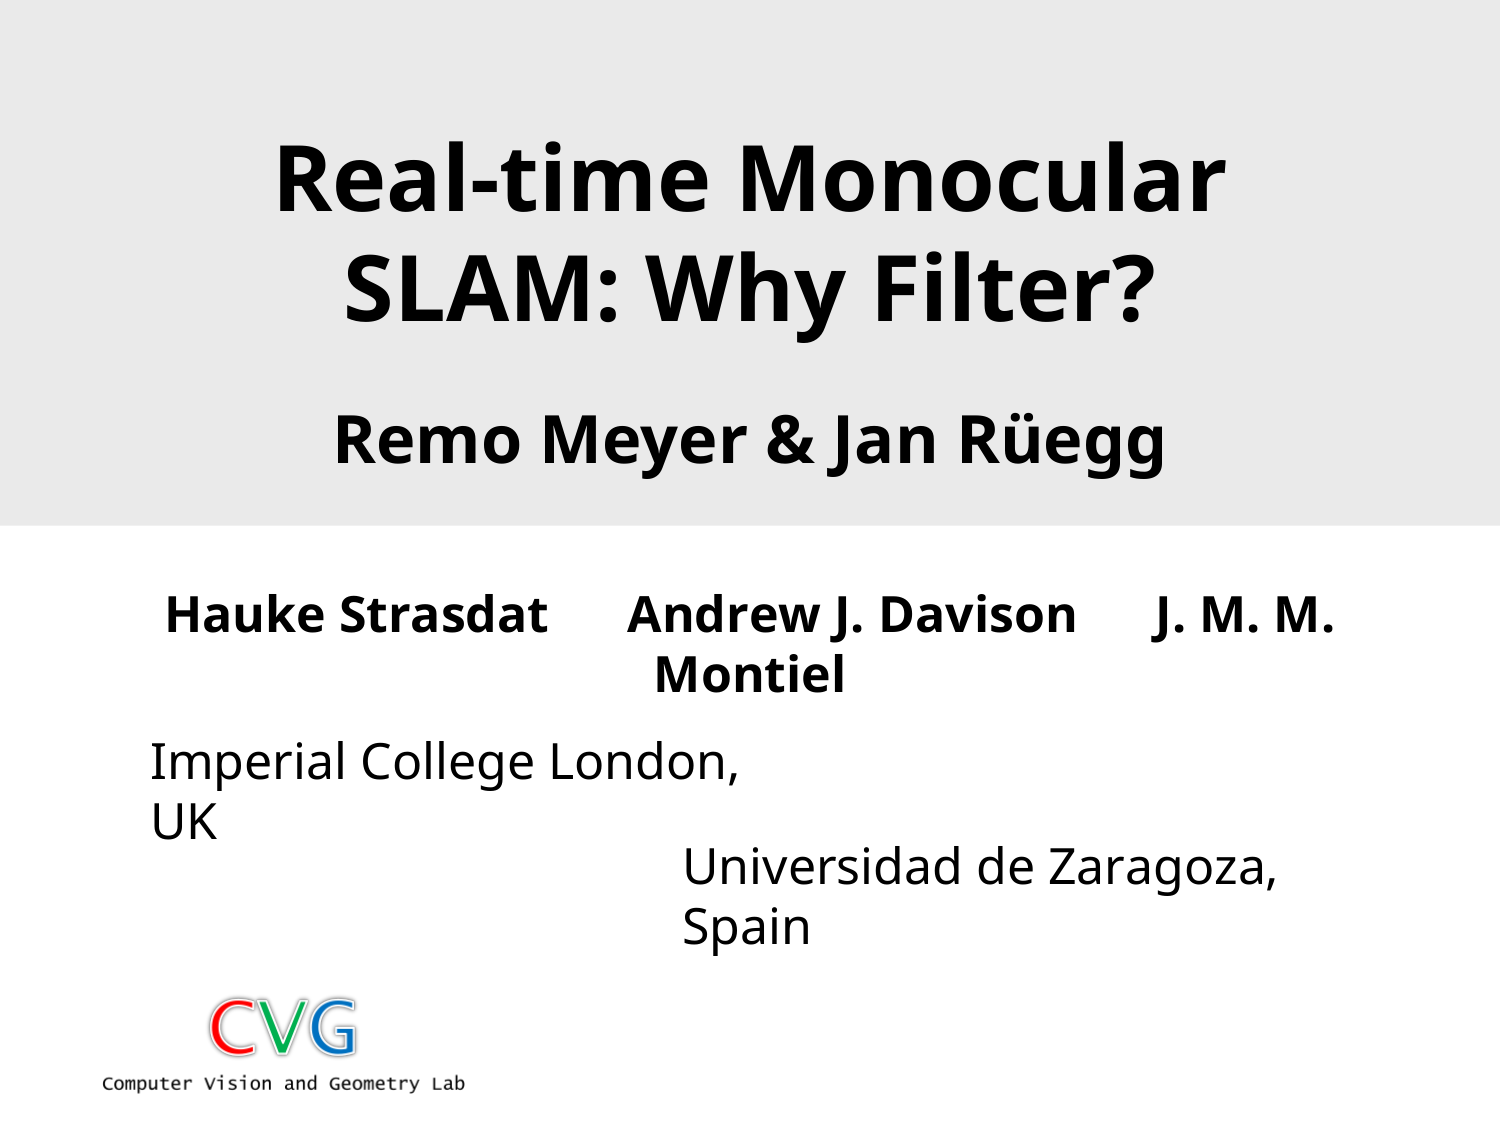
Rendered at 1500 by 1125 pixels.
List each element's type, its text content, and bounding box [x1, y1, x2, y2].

title Remo Meyer & Jan Rüegg [114, 319, 1387, 555]
title Real-time Monocular SLAM: Why Filter? [114, 112, 1387, 319]
text_box Imperial College London, UK [135, 722, 774, 798]
text_box Hauke Strasdat Andrew J. Davison J. M. M. Montiel [80, 574, 1420, 650]
picture [84, 961, 483, 1103]
text_box Universidad de Zaragoza, Spain [667, 826, 1374, 902]
